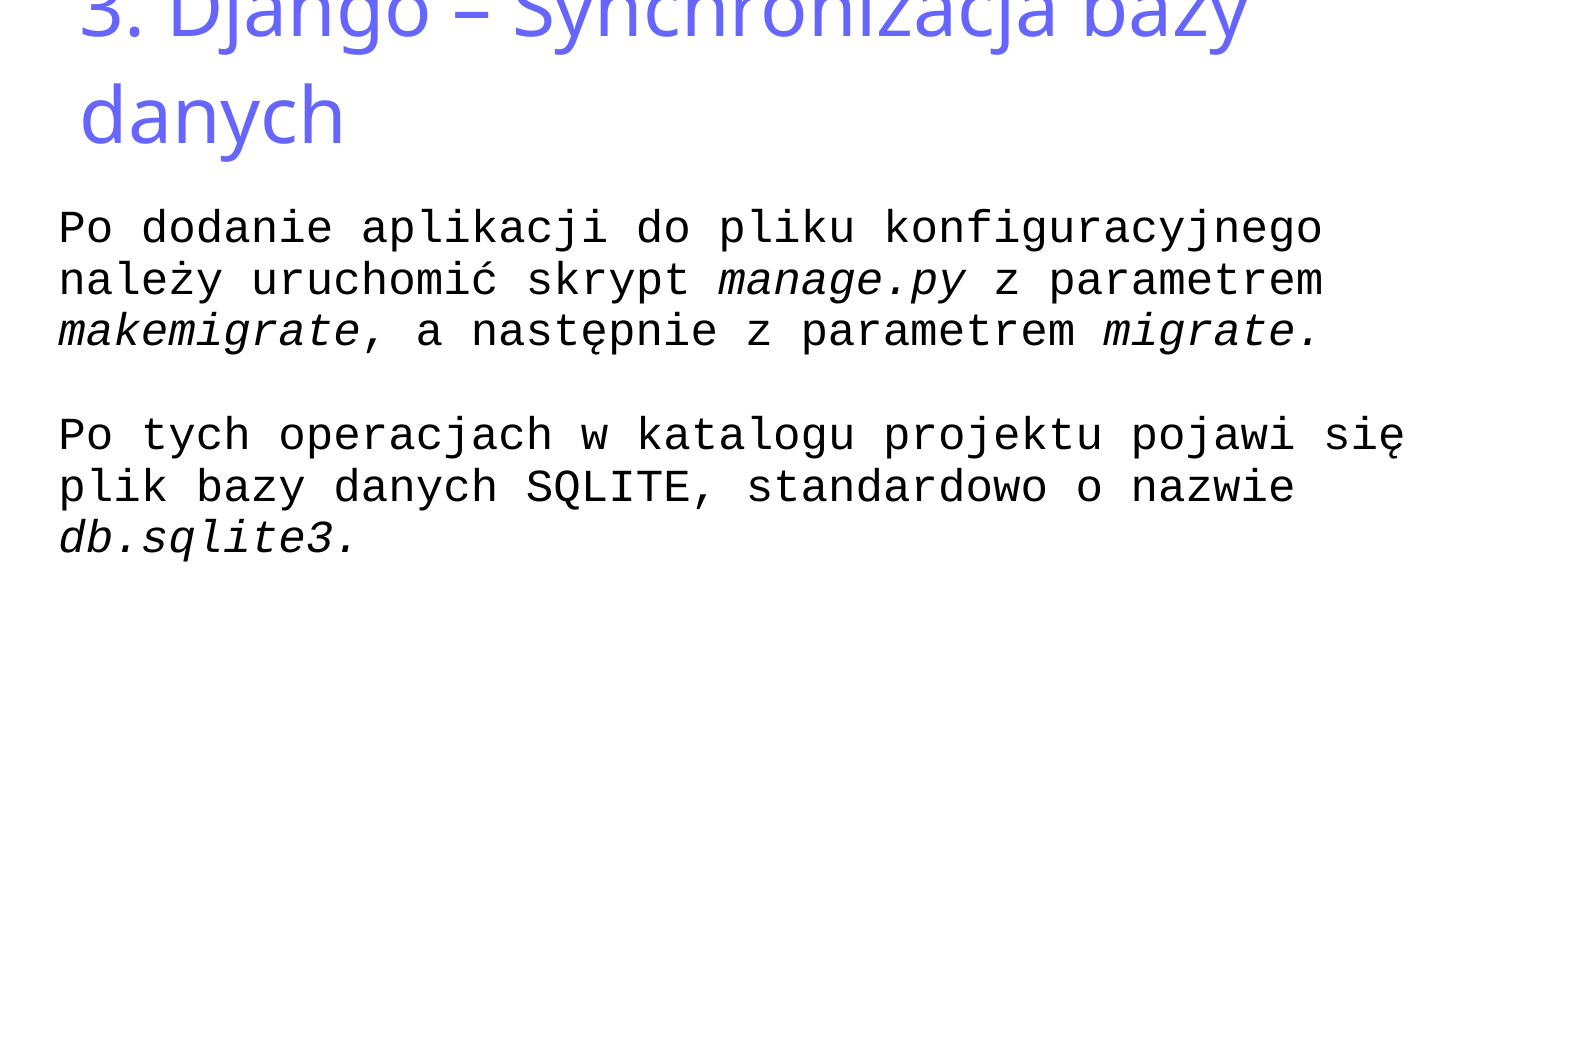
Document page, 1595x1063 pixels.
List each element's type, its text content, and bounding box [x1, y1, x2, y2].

text_box Po dodanie aplikacji do pliku konfiguracyjnego należy uruchomić skrypt manage.py z parametrem makemigrate, a następnie z parametrem migrate. Po tych operacjach w katalogu projektu pojawi się plik bazy danych SQLITE, standardowo o nazwie db.sqlite3. [58, 204, 1494, 539]
title 3. Django – Synchronizacja bazy danych [79, 7, 1515, 255]
